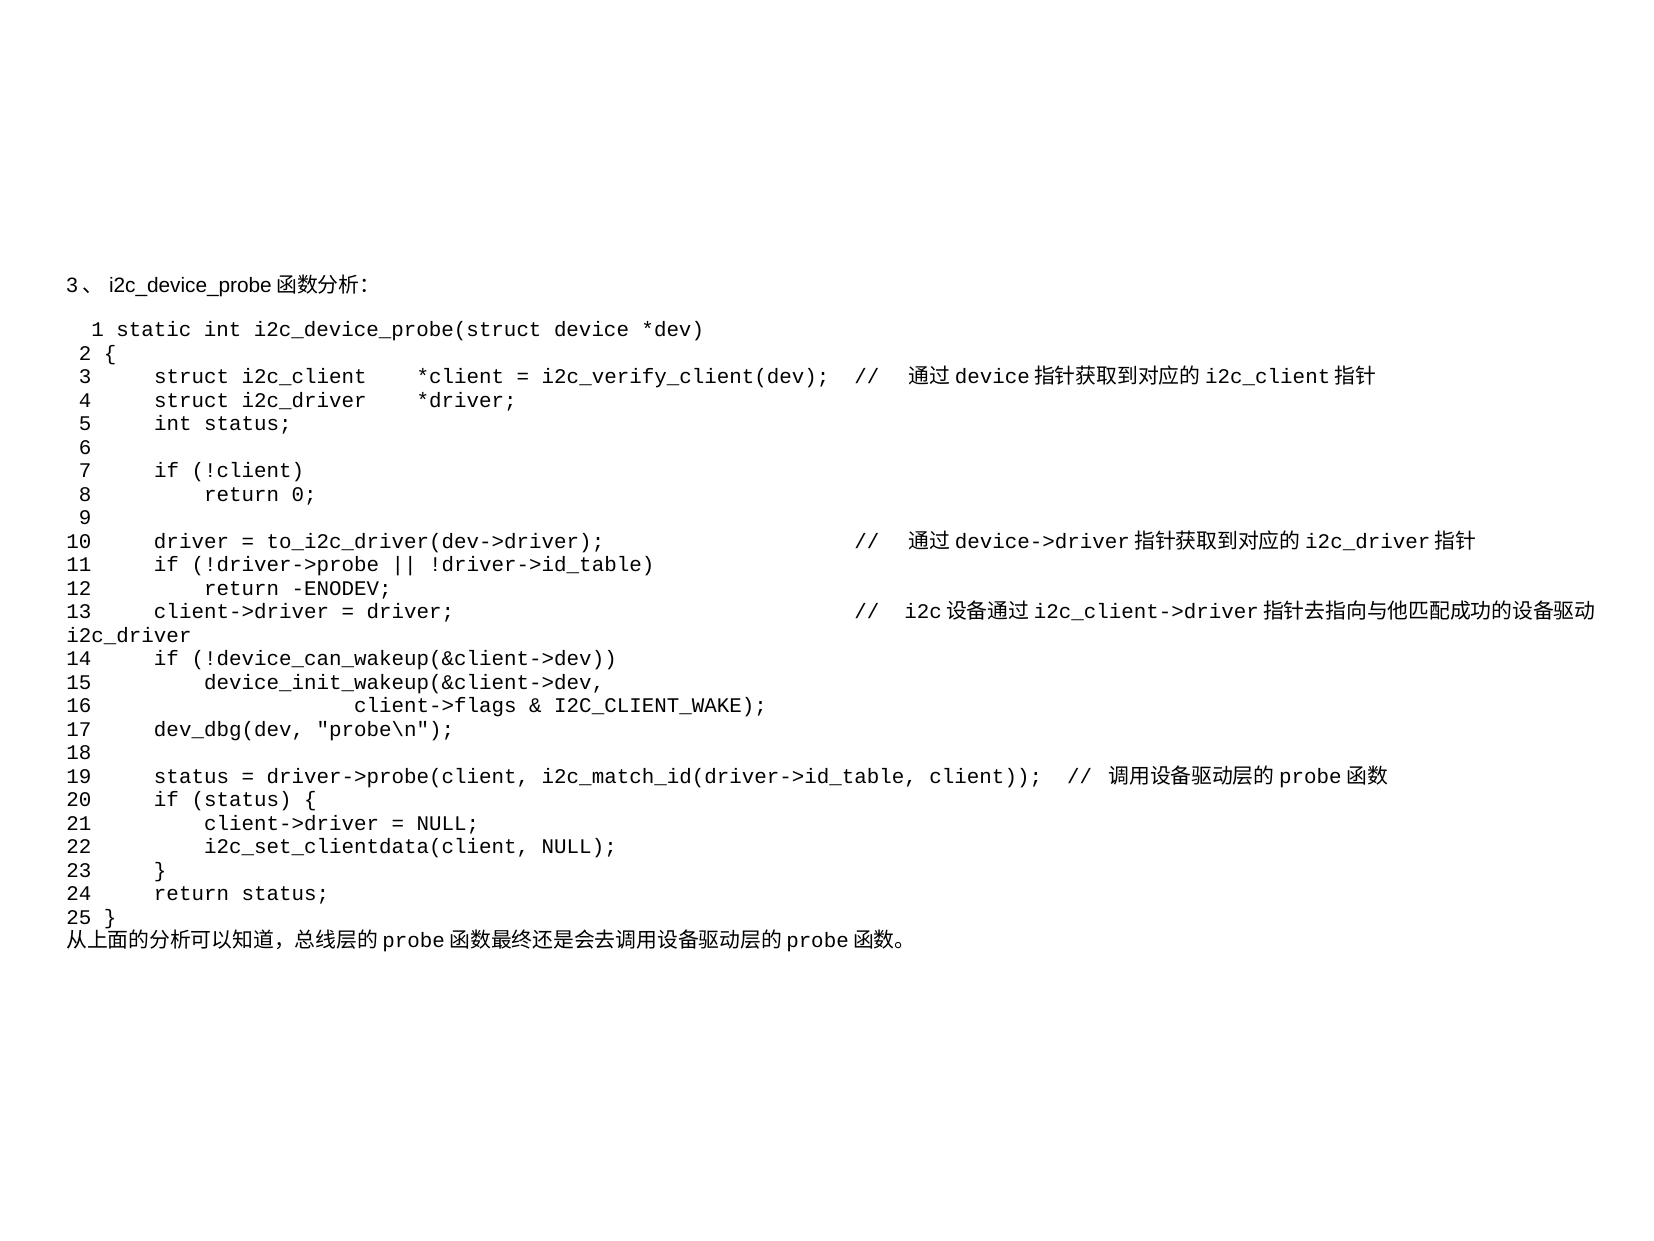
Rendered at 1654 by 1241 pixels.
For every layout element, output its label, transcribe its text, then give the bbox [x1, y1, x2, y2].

text_box 3、i2c_device_probe函数分析： 1 static int i2c_device_probe(struct device *dev) 2 { 3 struct i2c_client *client = i2c_verify_client(dev); // 通过device指针获取到对应的i2c_client指针 4 struct i2c_driver *driver; 5 int status; 6 7 if (!client) 8 return 0; 9 10 driver = to_i2c_driver(dev->driver); // 通过device->driver指针获取到对应的i2c_driver指针 11 if (!driver->probe || !driver->id_table) 12 return -ENODEV; 13 client->driver = driver; // i2c设备通过i2c_client->driver指针去指向与他匹配成功的设备驱动i2c_driver 14 if (!device_can_wakeup(&client->dev)) 15 device_init_wakeup(&client->dev, 16 client->flags & I2C_CLIENT_WAKE); 17 dev_dbg(dev, "probe\n"); 18 19 status = driver->probe(client, i2c_match_id(driver->id_table, client)); // 调用设备驱动层的probe函数 20 if (status) { 21 client->driver = NULL; 22 i2c_set_clientdata(client, NULL); 23 } 24 return status; 25 } 从上面的分析可以知道，总线层的probe函数最终还是会去调用设备驱动层的probe函数。 [51, 261, 1615, 986]
